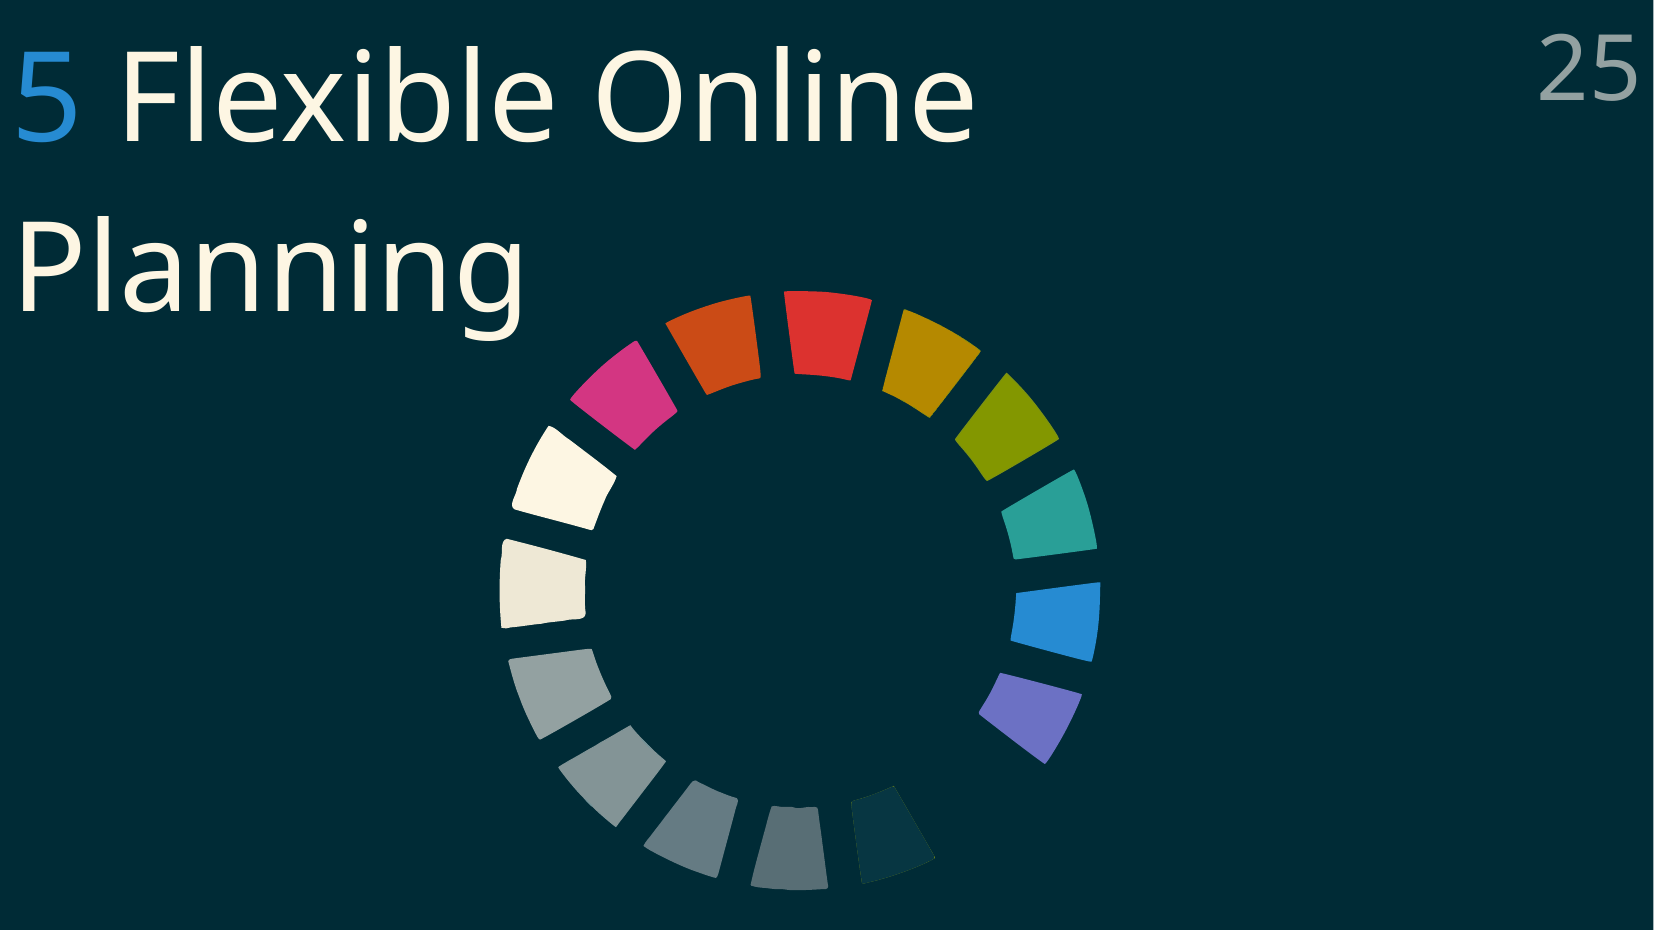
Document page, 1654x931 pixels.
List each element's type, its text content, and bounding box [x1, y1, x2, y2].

picture [785, 292, 871, 380]
picture [355, 245, 365, 310]
picture [883, 310, 980, 417]
picture [460, 243, 519, 340]
picture [852, 787, 934, 883]
picture [278, 243, 334, 310]
picture [509, 649, 610, 739]
picture [387, 243, 443, 310]
picture [1011, 583, 1100, 661]
picture [956, 374, 1058, 480]
title 5 Flexible Online Planning [11, 7, 1501, 318]
picture [571, 342, 676, 449]
picture [980, 674, 1081, 763]
picture [752, 807, 827, 890]
picture [354, 224, 366, 232]
picture [1002, 471, 1096, 559]
picture [500, 540, 586, 628]
picture [513, 427, 616, 529]
picture [200, 243, 256, 310]
picture [645, 781, 737, 877]
picture [667, 296, 760, 394]
picture [559, 727, 665, 826]
